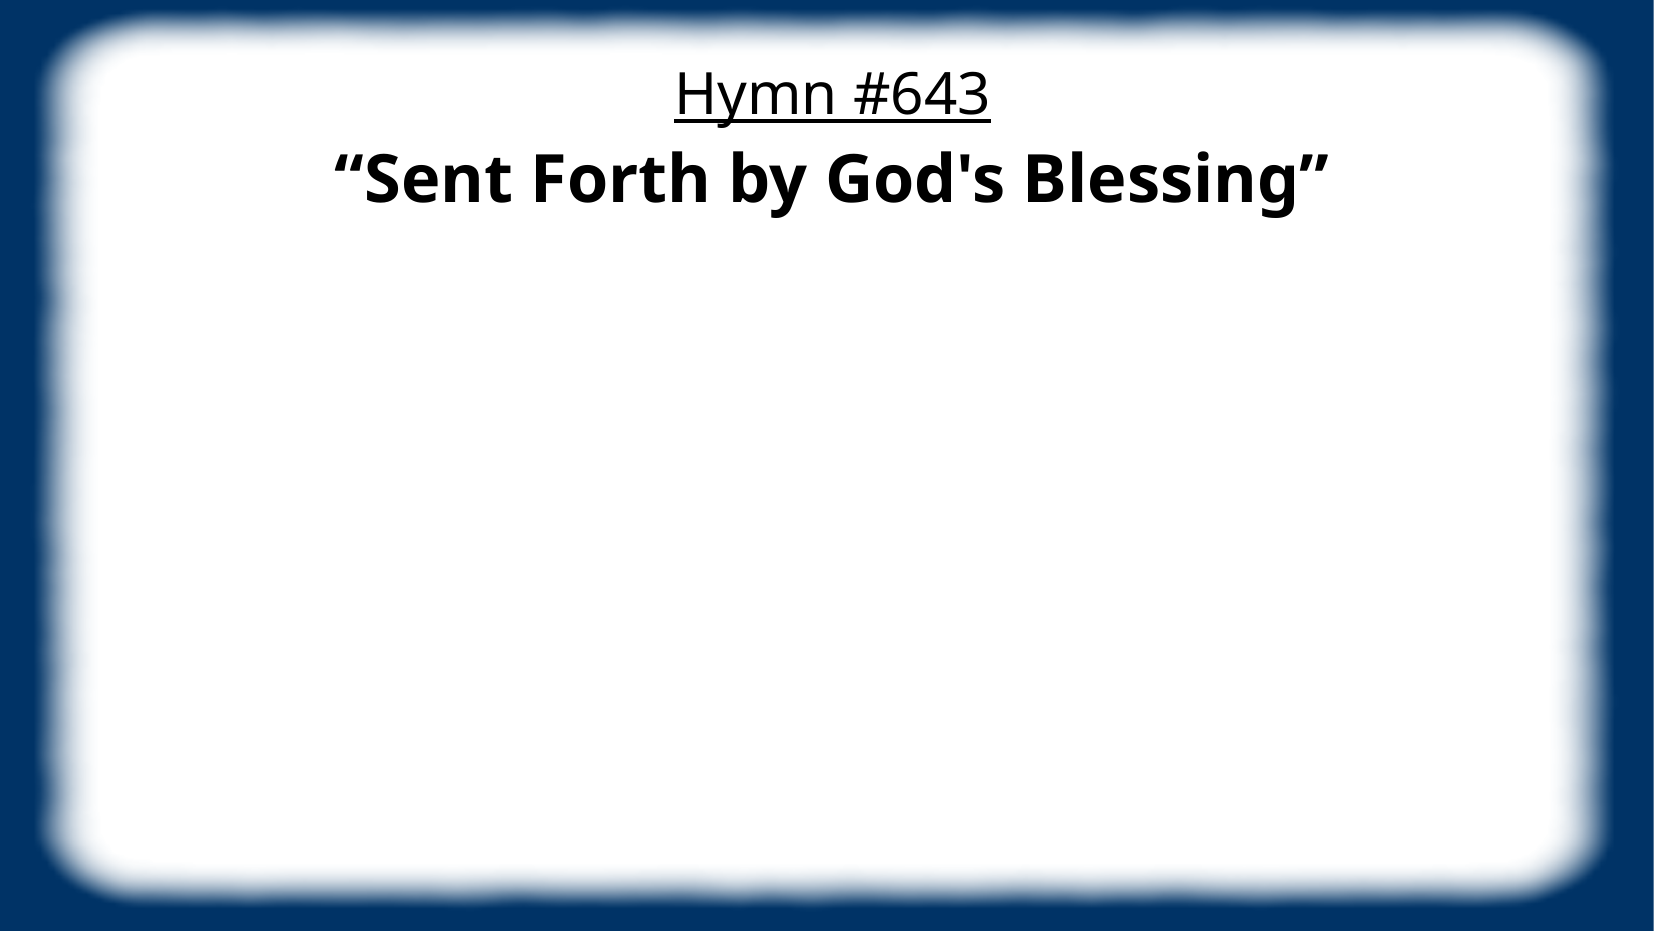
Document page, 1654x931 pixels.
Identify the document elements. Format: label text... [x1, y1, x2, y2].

text_box Hymn #643 “Sent Forth by God's Blessing” [90, 45, 1576, 226]
picture [0, 0, 1654, 931]
